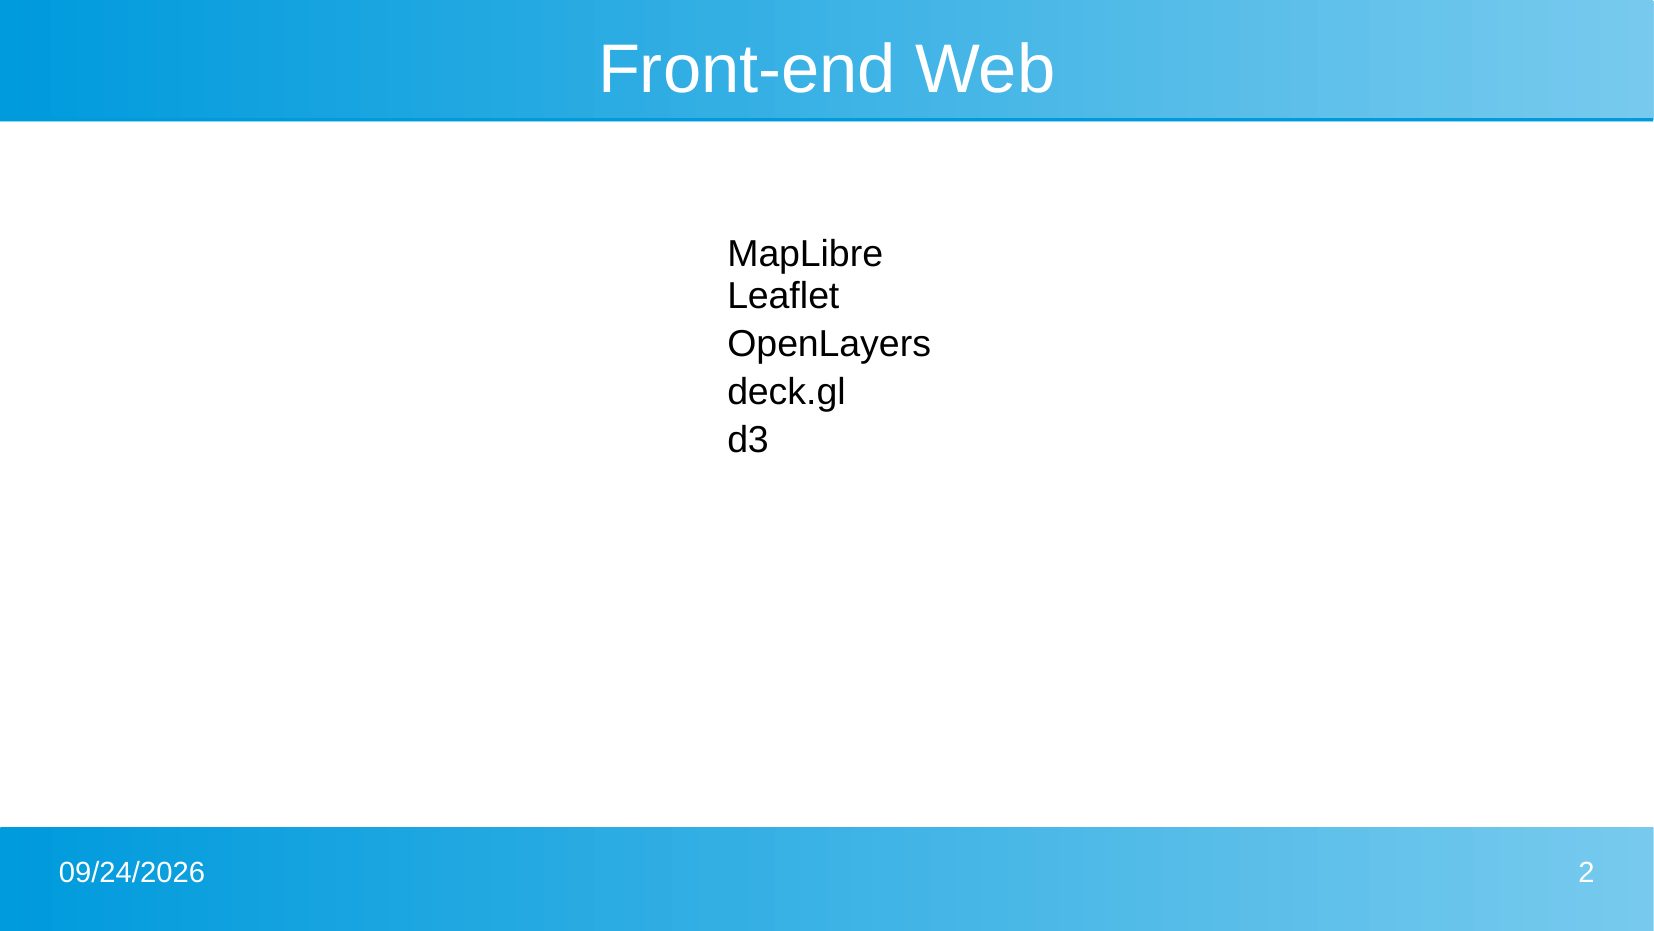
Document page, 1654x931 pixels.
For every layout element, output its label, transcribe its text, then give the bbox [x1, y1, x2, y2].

text_box MapLibre Leaflet OpenLayers deck.gl d3 [712, 225, 1126, 468]
title Front-end Web [59, 29, 1595, 108]
